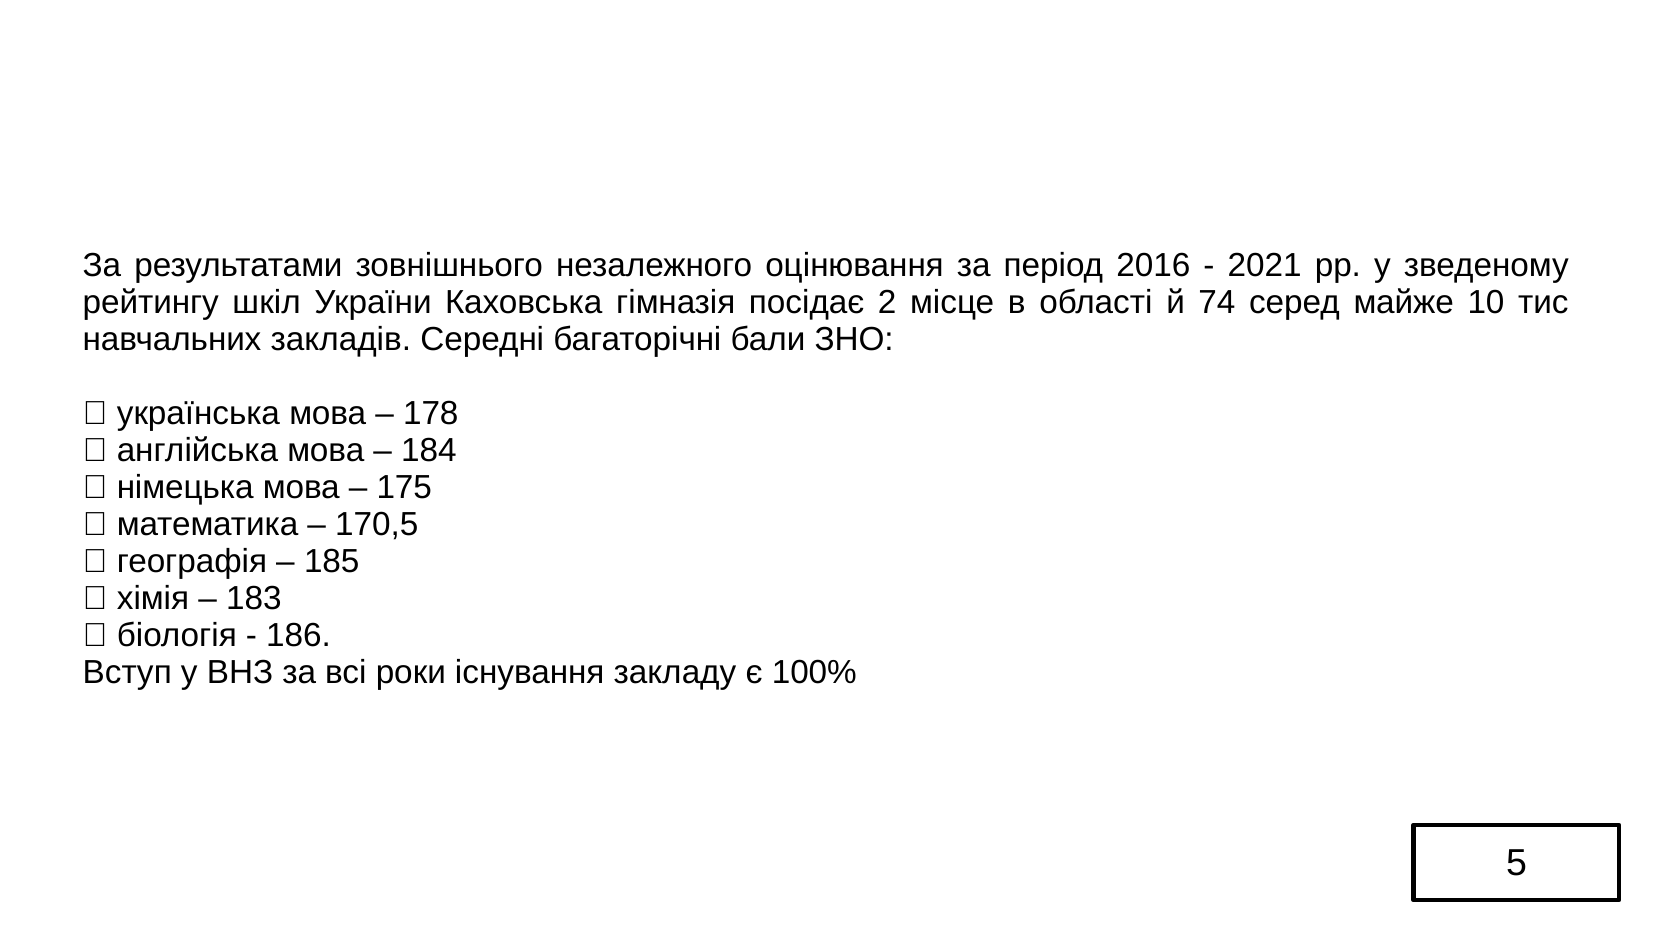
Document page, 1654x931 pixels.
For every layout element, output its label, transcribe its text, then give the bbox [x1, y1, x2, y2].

text_box <number> [1413, 825, 1619, 900]
subtitle За результатами зовнішнього незалежного оцінювання за період 2016 - 2021 рр. у зведеному рейтингу шкіл України Каховська гімназія посідає 2 місце в області й 74 серед майже 10 тис навчальних закладів. Середні багаторічні бали ЗНО: ✅ українська мова – 178 ✅ англійська мова – 184 ✅ німецька мова – 175 ✅ математика – 170,5 ✅ географія – 185 ✅ хімія – 183 ✅ біологія - 186. Вступ у ВНЗ за всі роки існування закладу є 100% [82, 217, 1571, 758]
